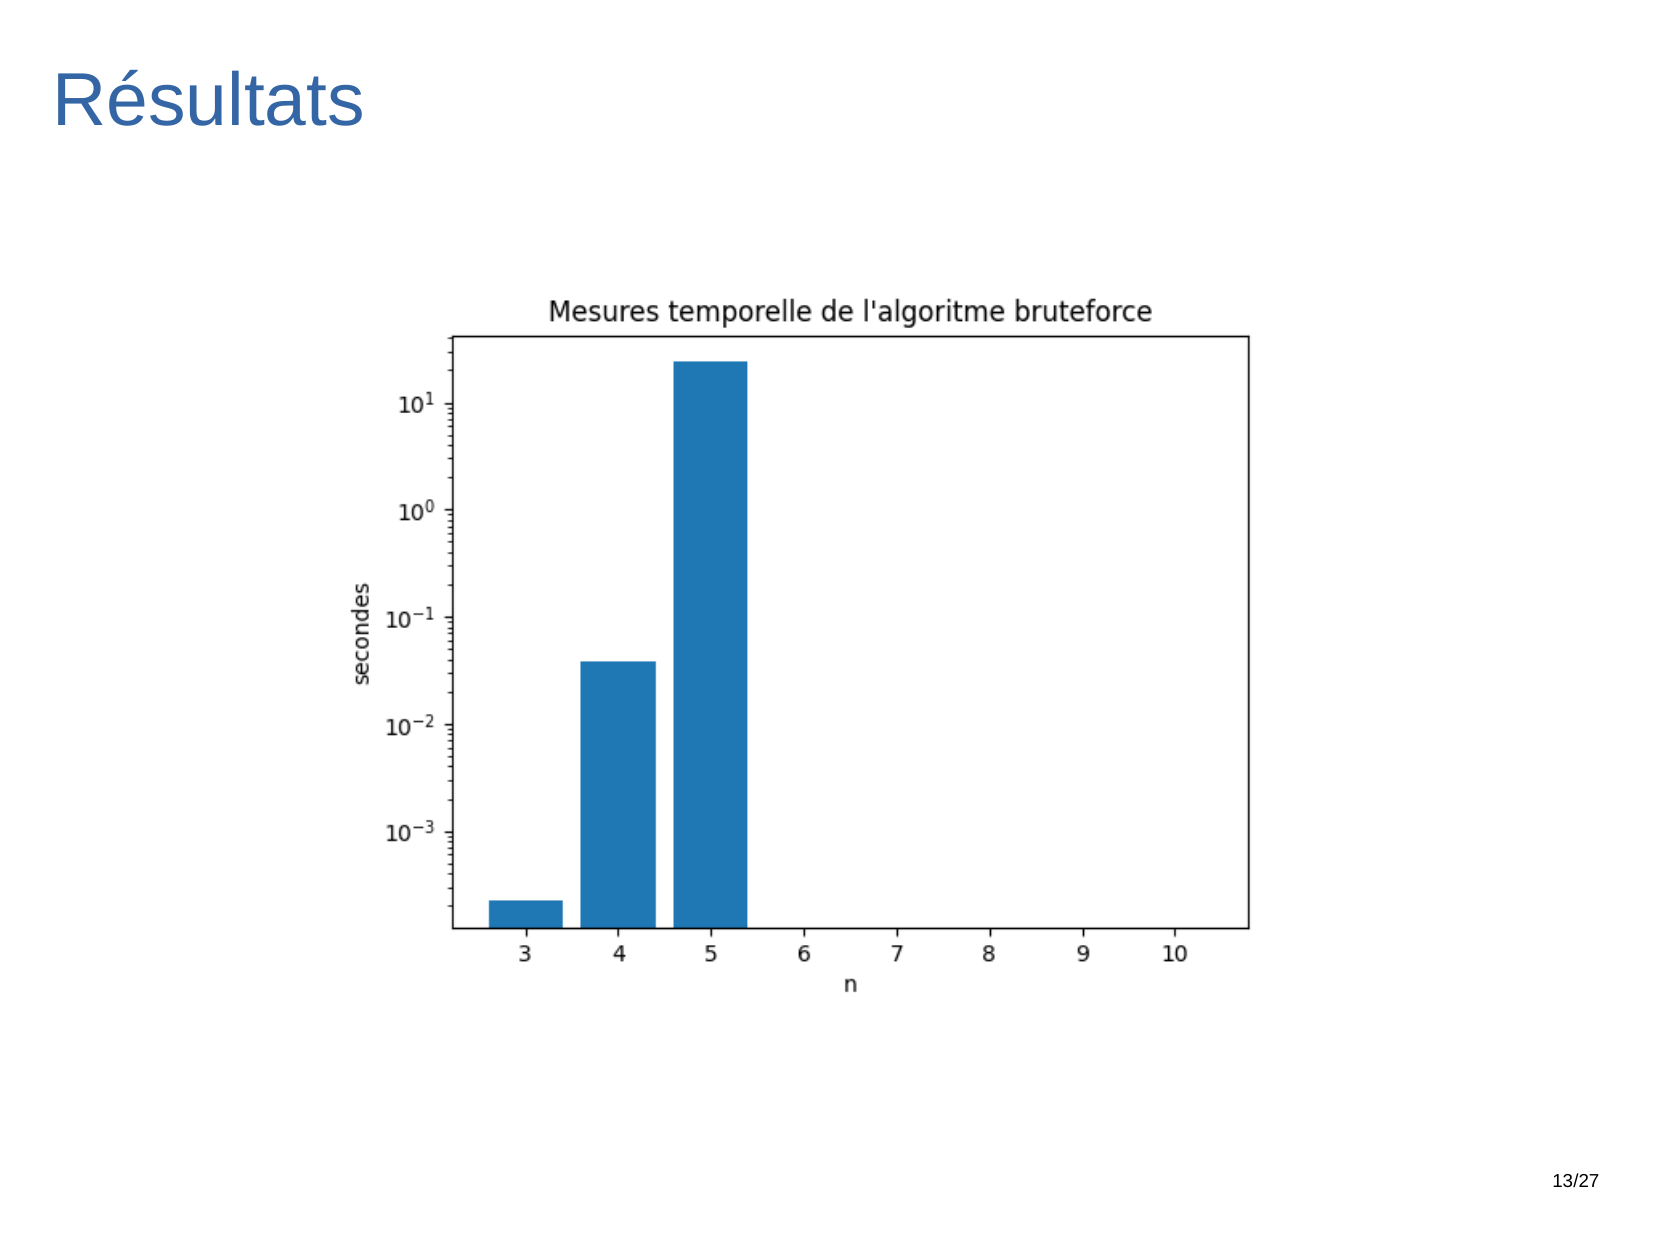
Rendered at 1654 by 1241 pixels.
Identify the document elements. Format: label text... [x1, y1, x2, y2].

picture [324, 243, 1351, 1013]
text_box 13/27 [1537, 1162, 1614, 1199]
text_box Résultats [37, 50, 863, 151]
